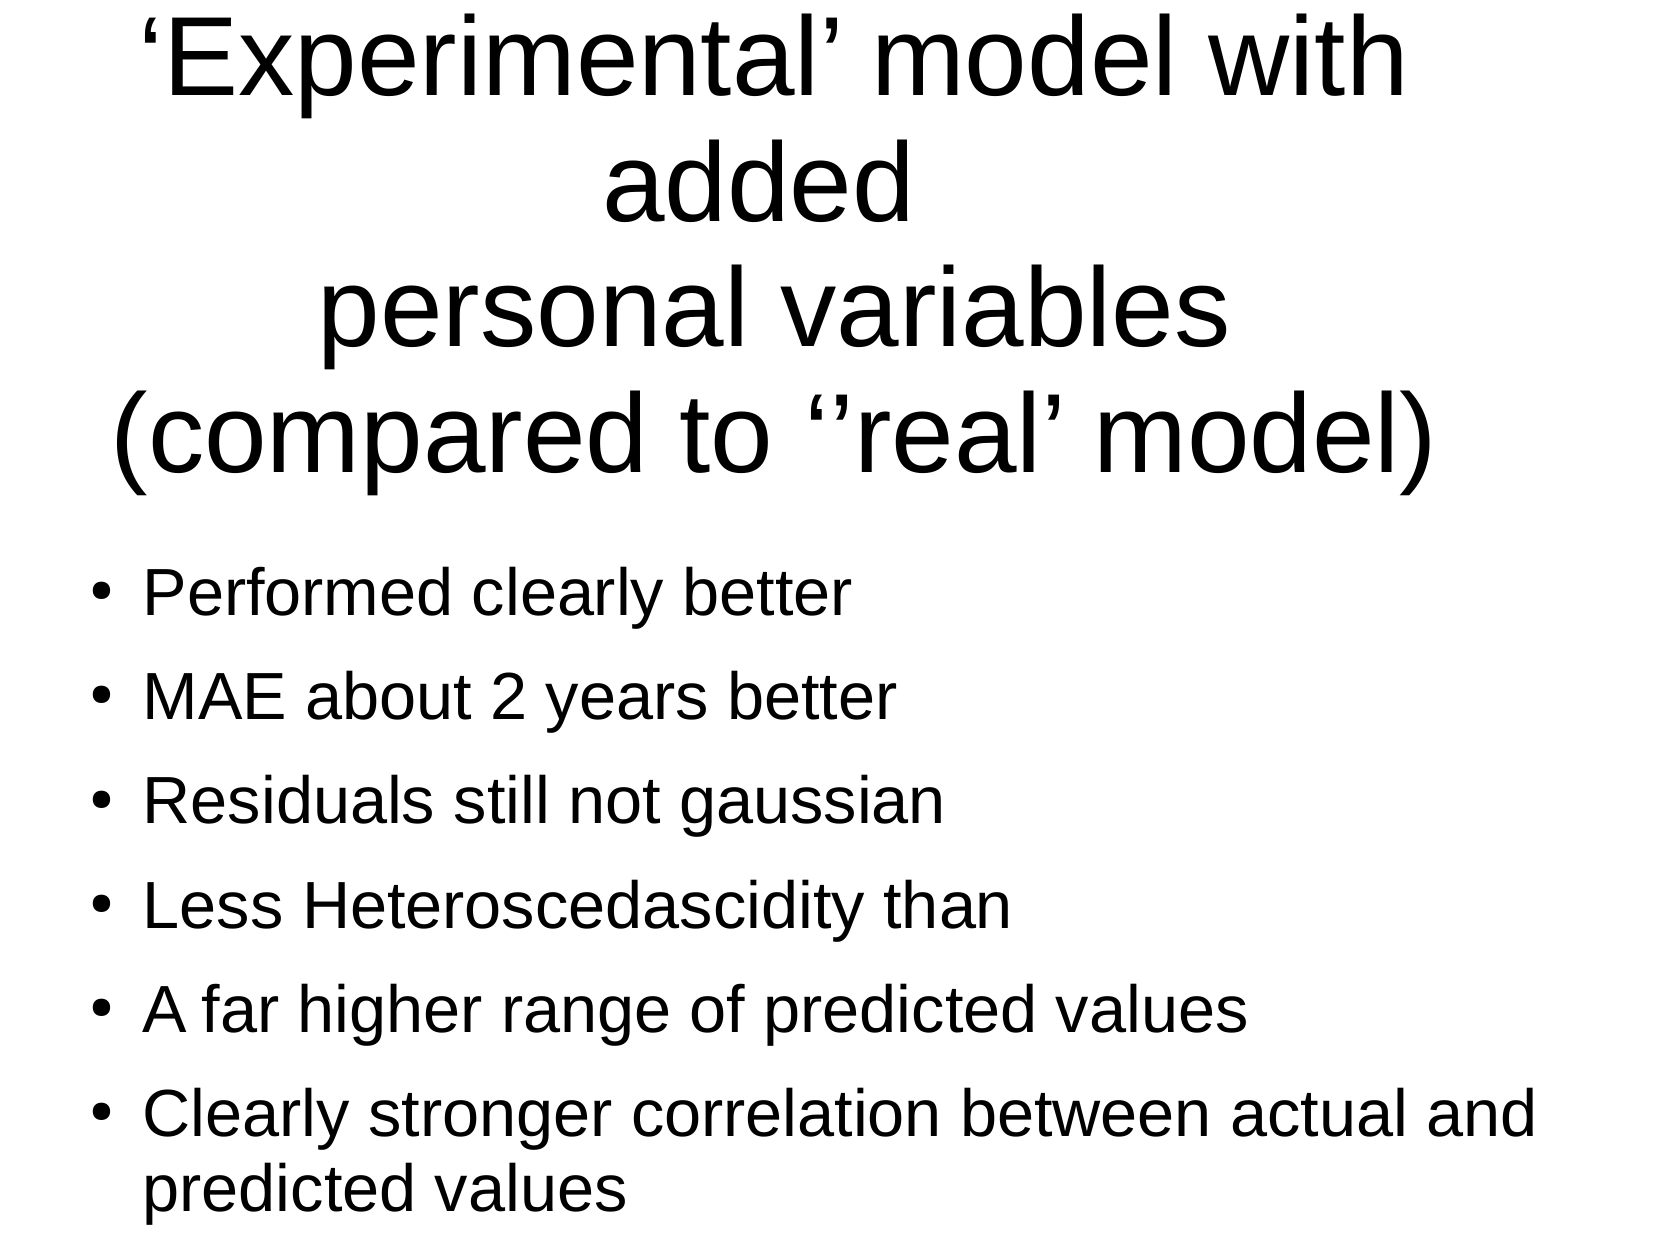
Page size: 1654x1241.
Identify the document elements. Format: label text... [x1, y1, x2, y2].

title ‘Experimental’ model with added personal variables (compared to ‘’real’ model) [30, 0, 1519, 496]
list Performed clearly better MAE about 2 years better Residuals still not gaussian Less Heteroscedascidity than A far higher range of predicted values Clearly stronger correlation between actual and predicted values [71, 555, 1561, 1241]
